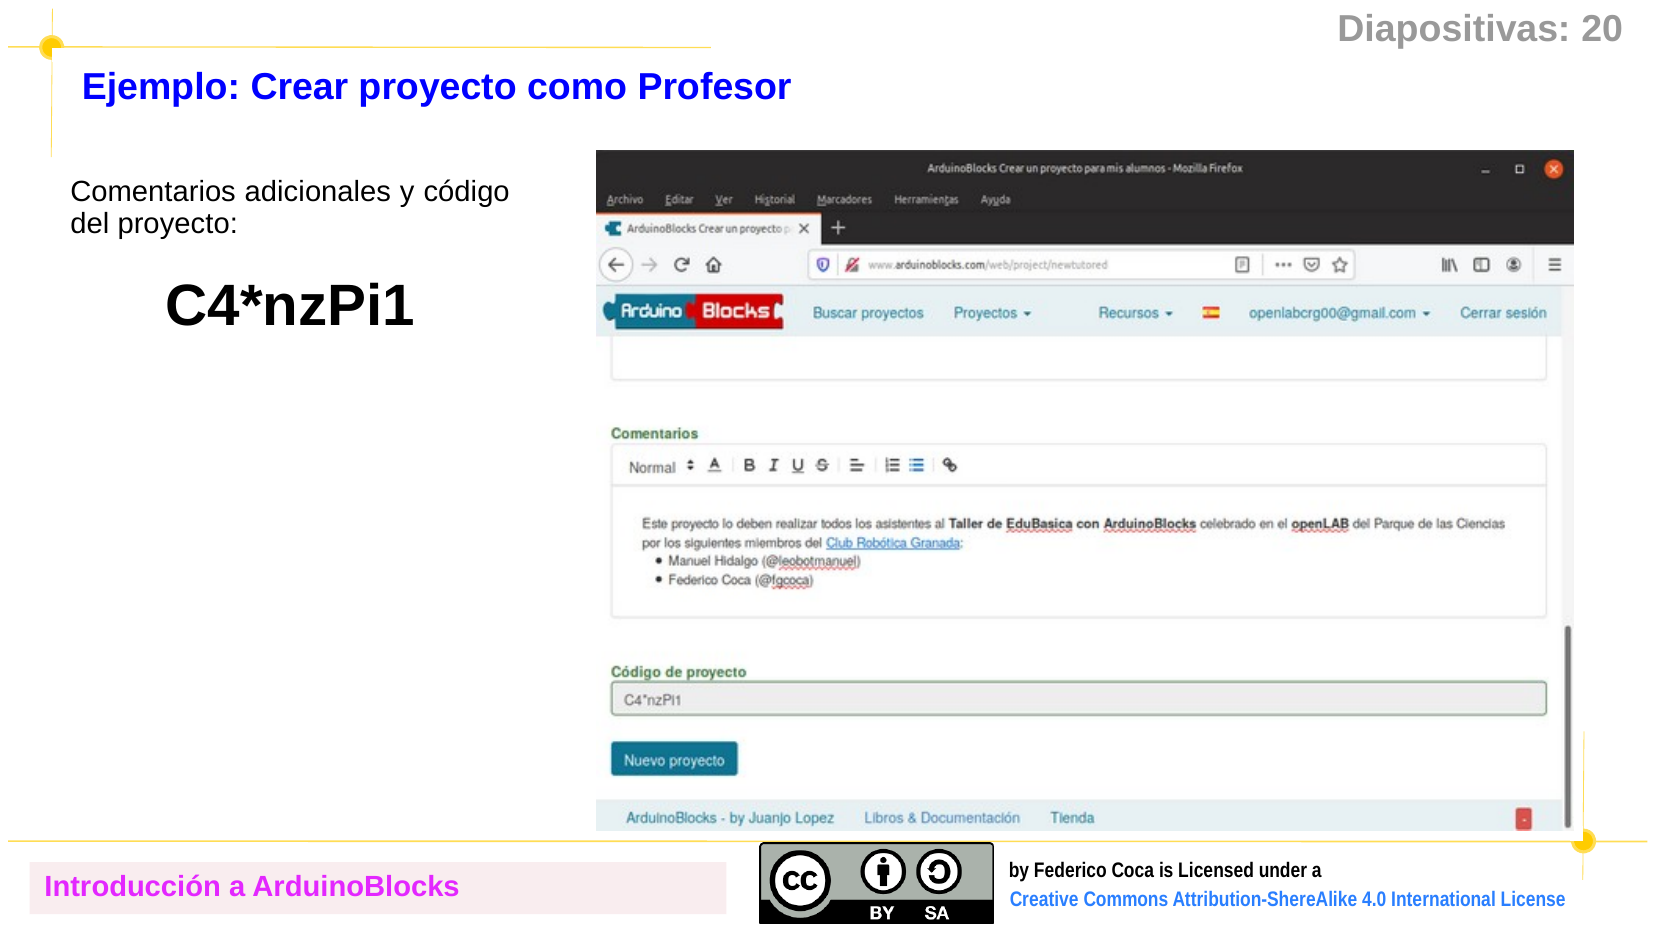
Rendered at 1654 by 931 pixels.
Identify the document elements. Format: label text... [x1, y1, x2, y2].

text_box Comentarios adicionales y código del proyecto: C4*nzPi1 [55, 167, 526, 412]
text_box Introducción a ArduinoBlocks [29, 862, 727, 915]
picture [596, 150, 1574, 831]
text_box Ejemplo: Crear proyecto como Profesor [67, 58, 1207, 116]
text_box Diapositivas: 20 [1322, 0, 1644, 57]
